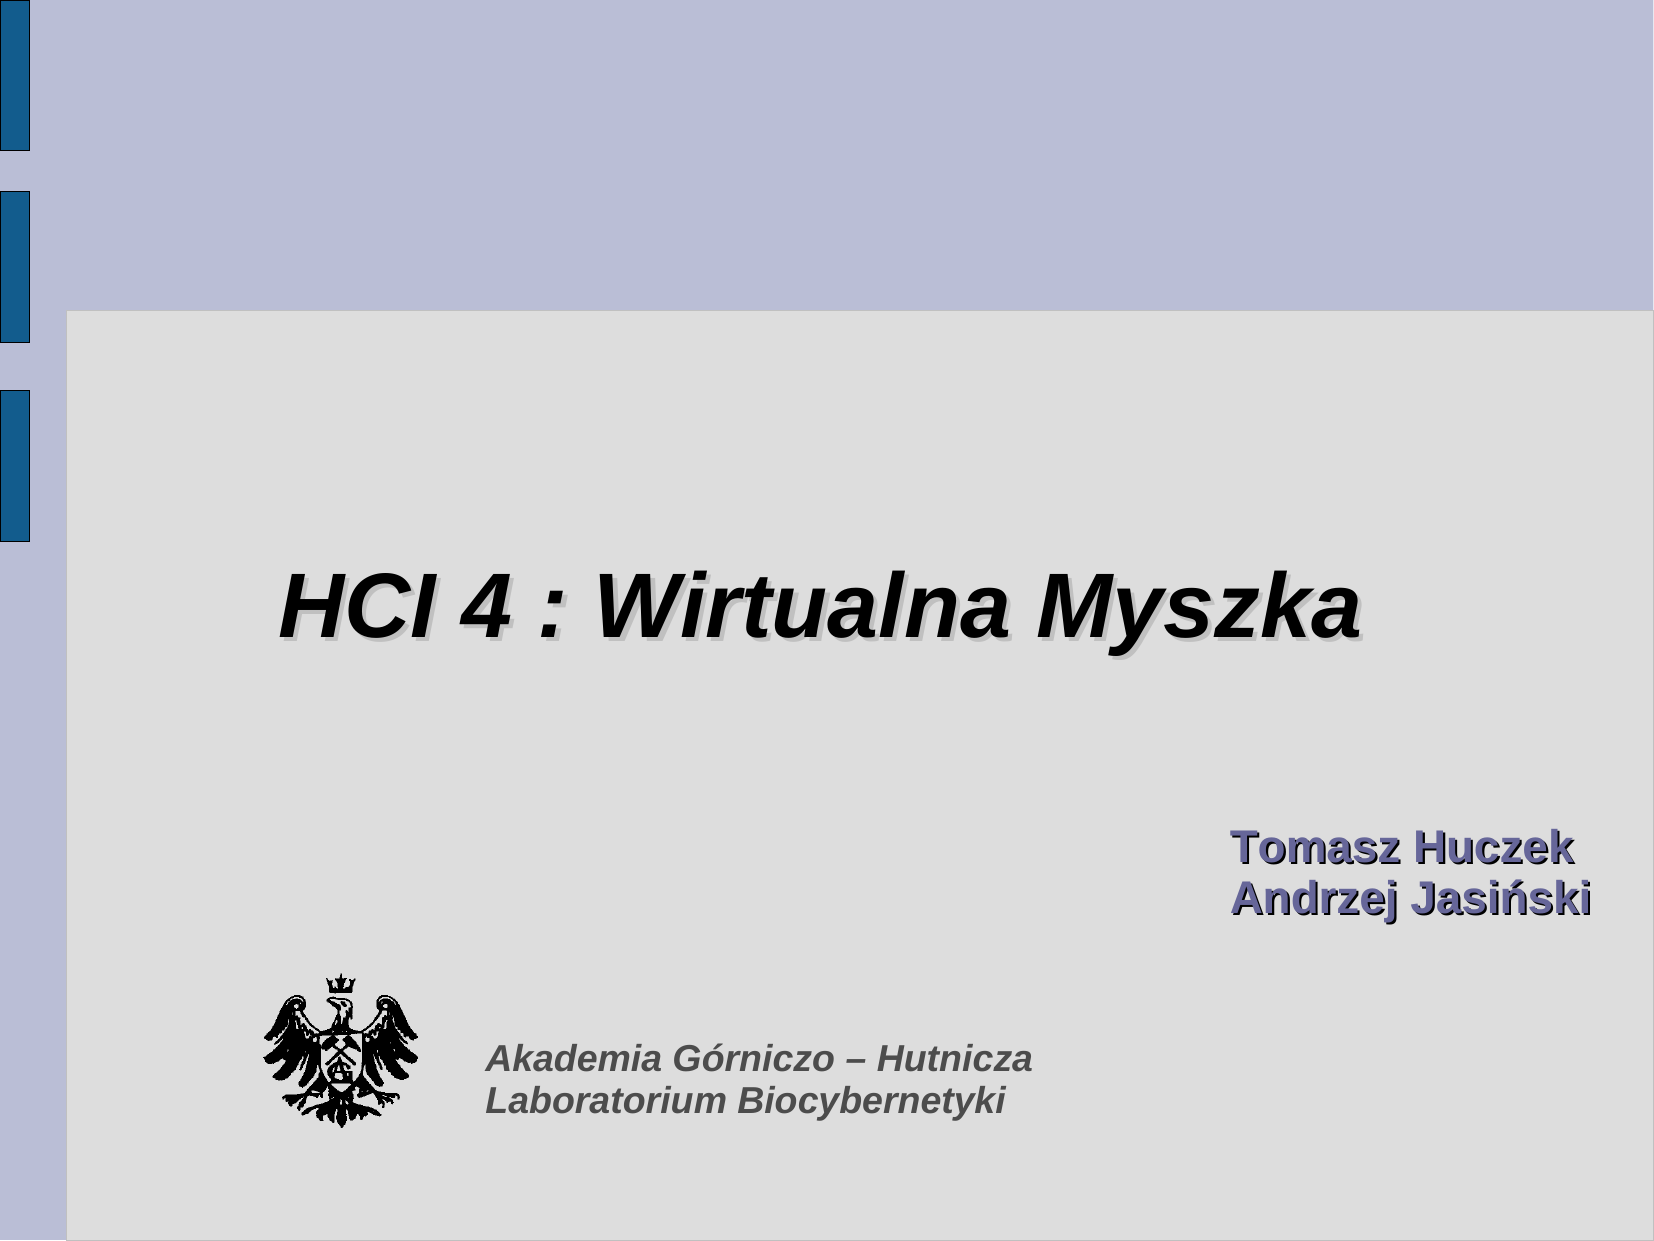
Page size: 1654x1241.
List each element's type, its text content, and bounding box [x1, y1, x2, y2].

text_box Tomasz Huczek Andrzej Jasiński [1215, 813, 1607, 932]
text_box Akademia Górniczo – Hutnicza Laboratorium Biocybernetyki [470, 1030, 1062, 1130]
title HCI 4 : Wirtualna Myszka [76, 501, 1565, 710]
picture [250, 969, 438, 1145]
